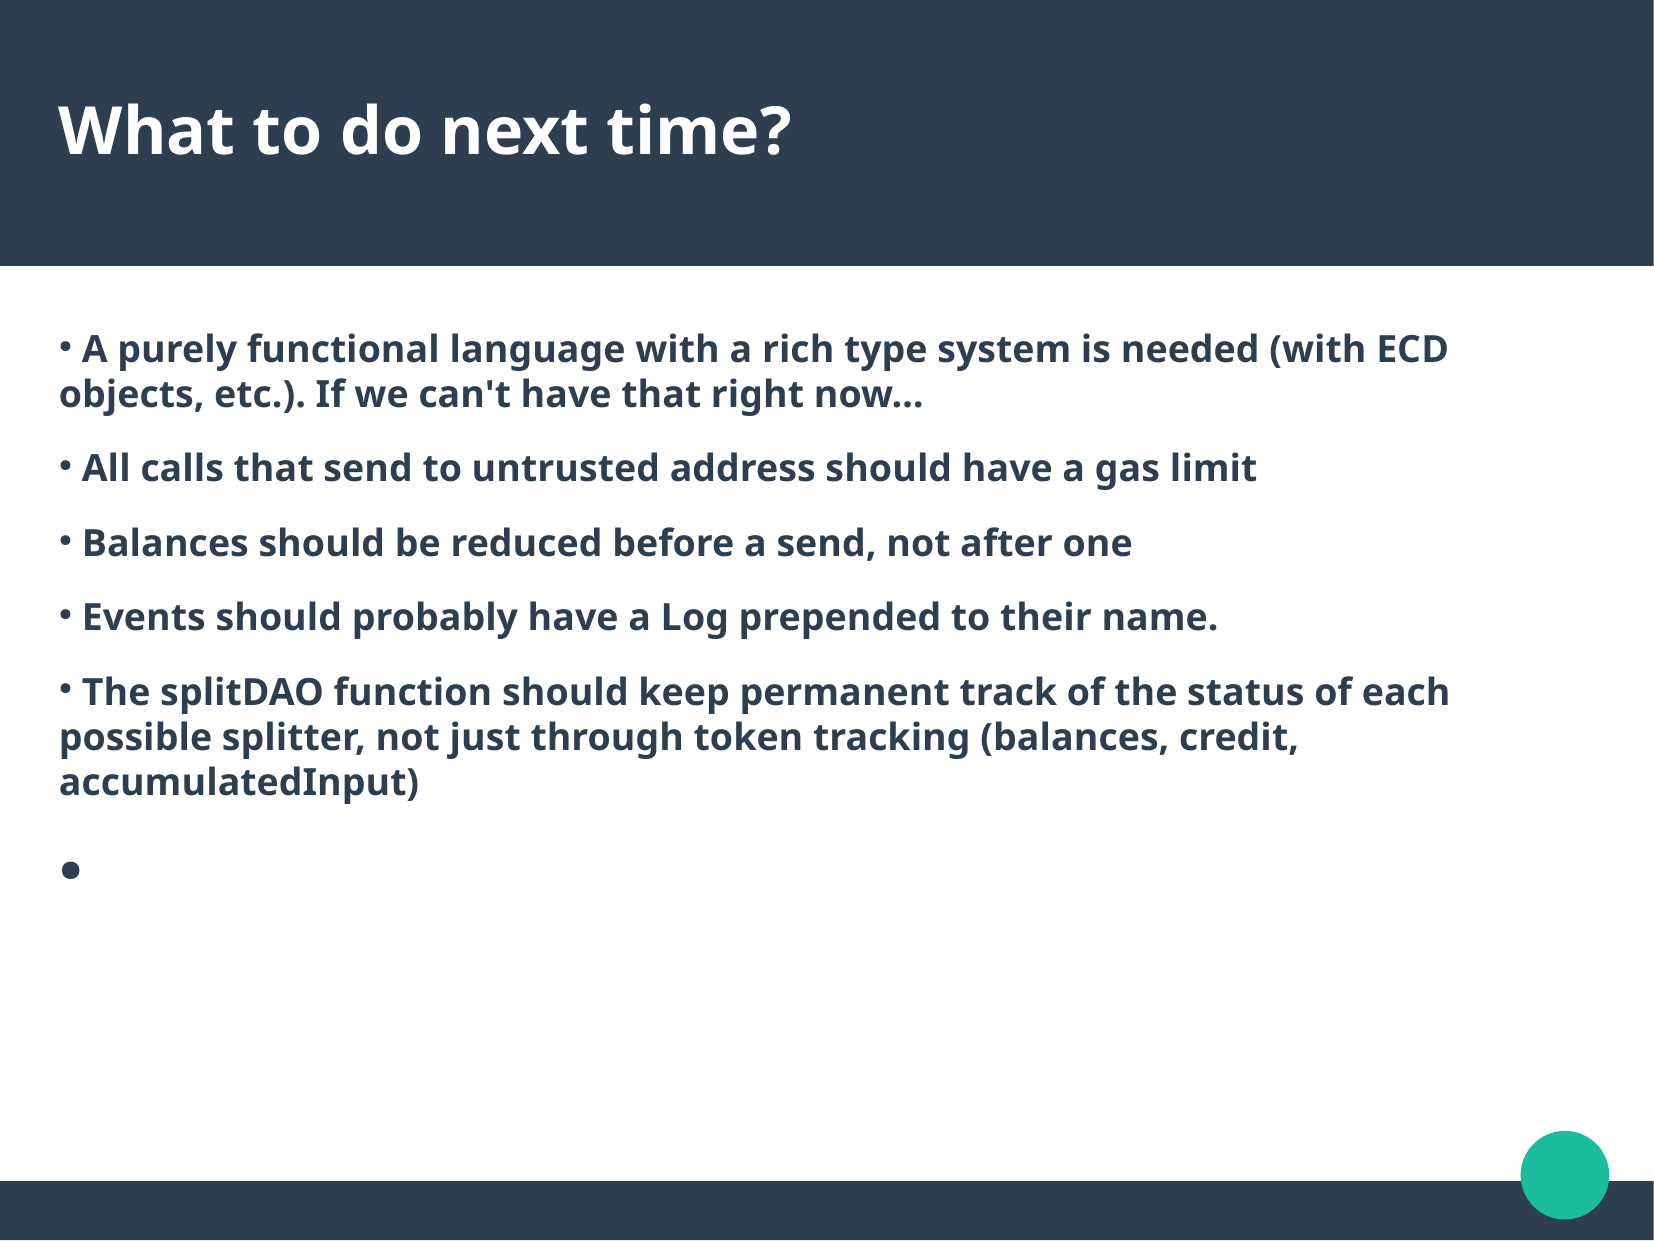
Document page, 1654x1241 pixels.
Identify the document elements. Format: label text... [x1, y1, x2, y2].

list A purely functional language with a rich type system is needed (with ECD objects, etc.). If we can't have that right now… All calls that send to untrusted address should have a gas limit Balances should be reduced before a send, not after one Events should probably have a Log prepended to their name. The splitDAO function should keep permanent track of the status of each possible splitter, not just through token tracking (balances, credit, accumulatedInput) [59, 324, 1595, 1152]
title What to do next time? [59, 49, 1595, 207]
